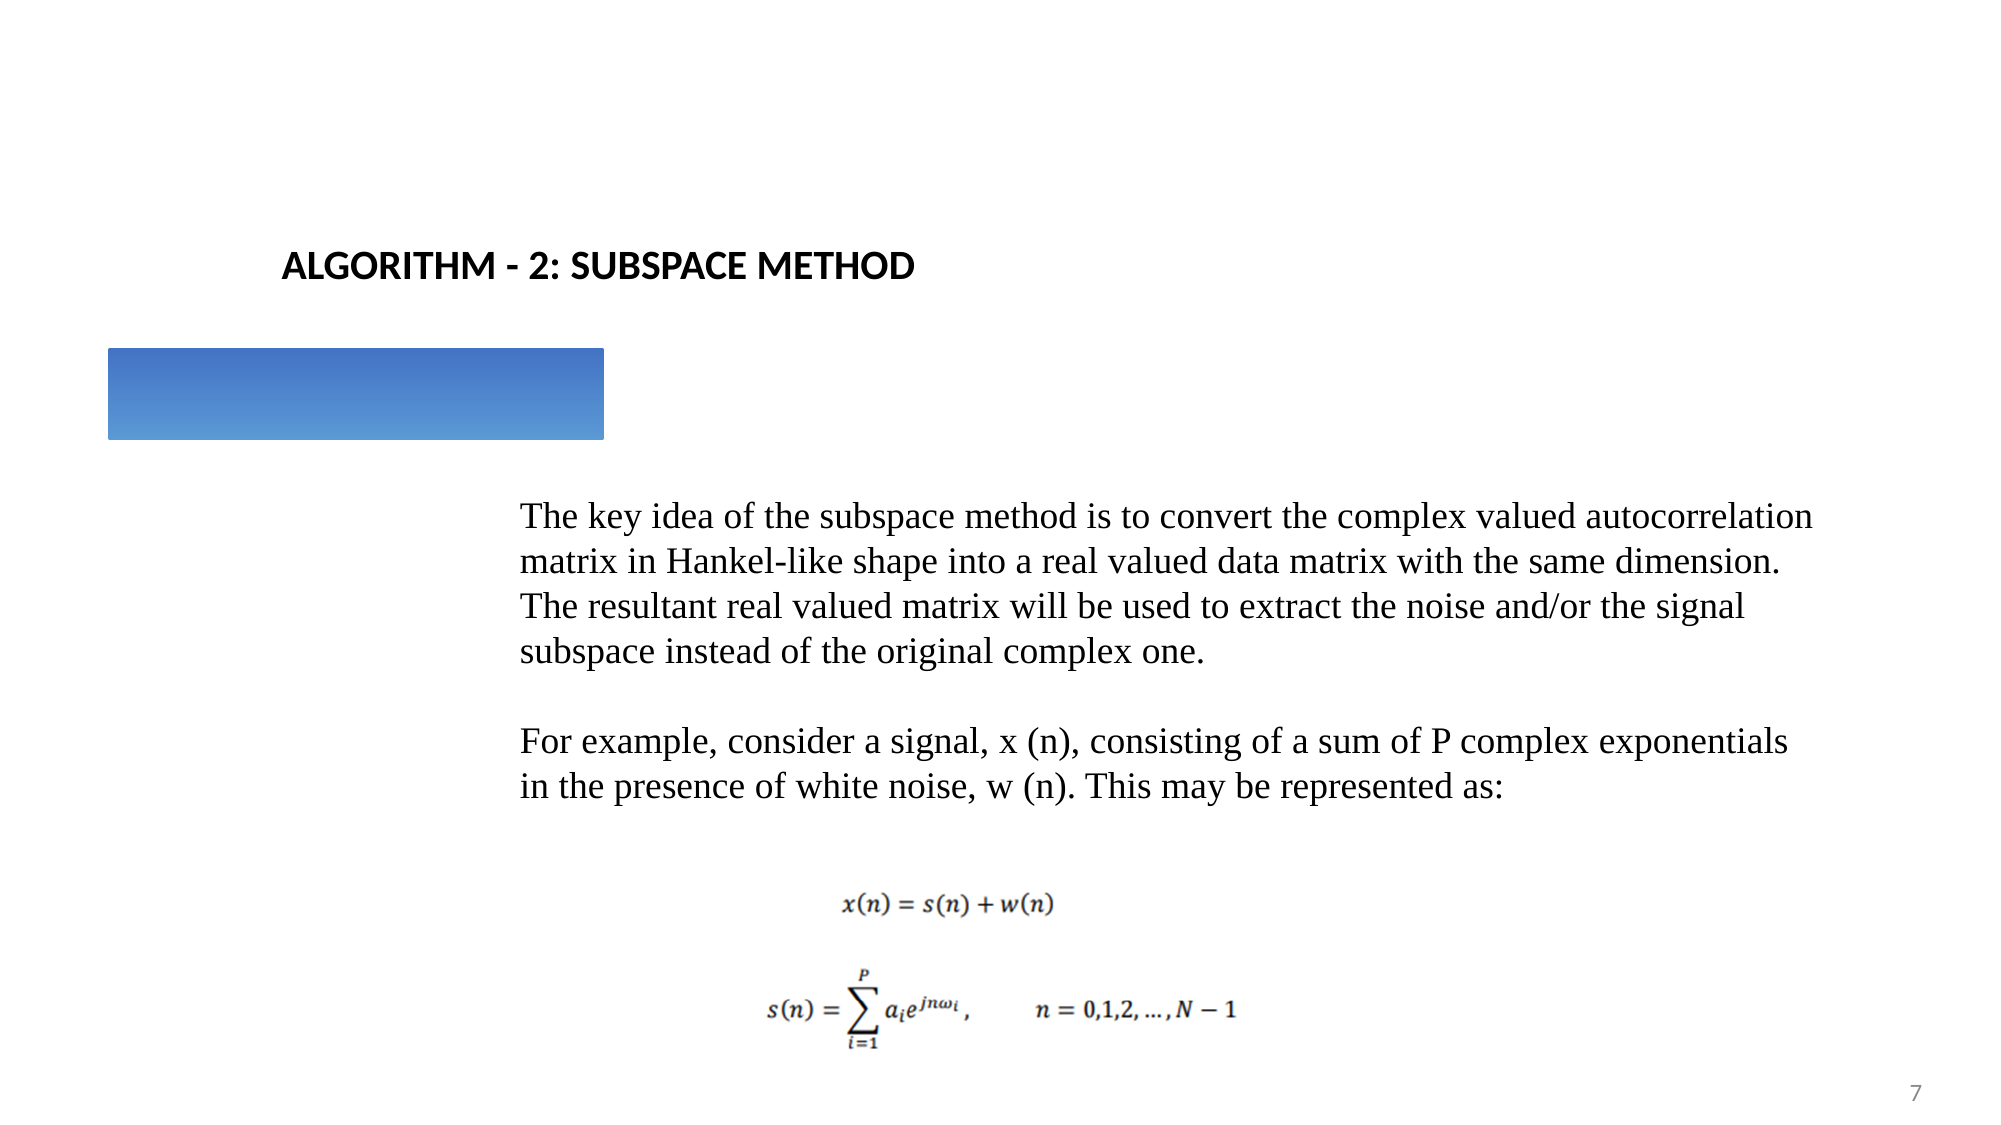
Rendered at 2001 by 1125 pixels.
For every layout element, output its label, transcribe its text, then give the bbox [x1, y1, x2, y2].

picture [730, 877, 1270, 1062]
text_box The key idea of the subspace method is to convert the complex valued autocorrelation matrix in Hankel-like shape into a real valued data matrix with the same dimension. The resultant real valued matrix will be used to extract the noise and/or the signal subspace instead of the original complex one. For example, consider a signal, x (n), consisting of a sum of P complex exponentials in the presence of white noise, w (n). This may be represented as: [504, 438, 1832, 908]
text_box ALGORITHM - 2: SUBSPACE METHOD [266, 230, 1431, 341]
text_box 6 [1894, 1061, 1968, 1121]
